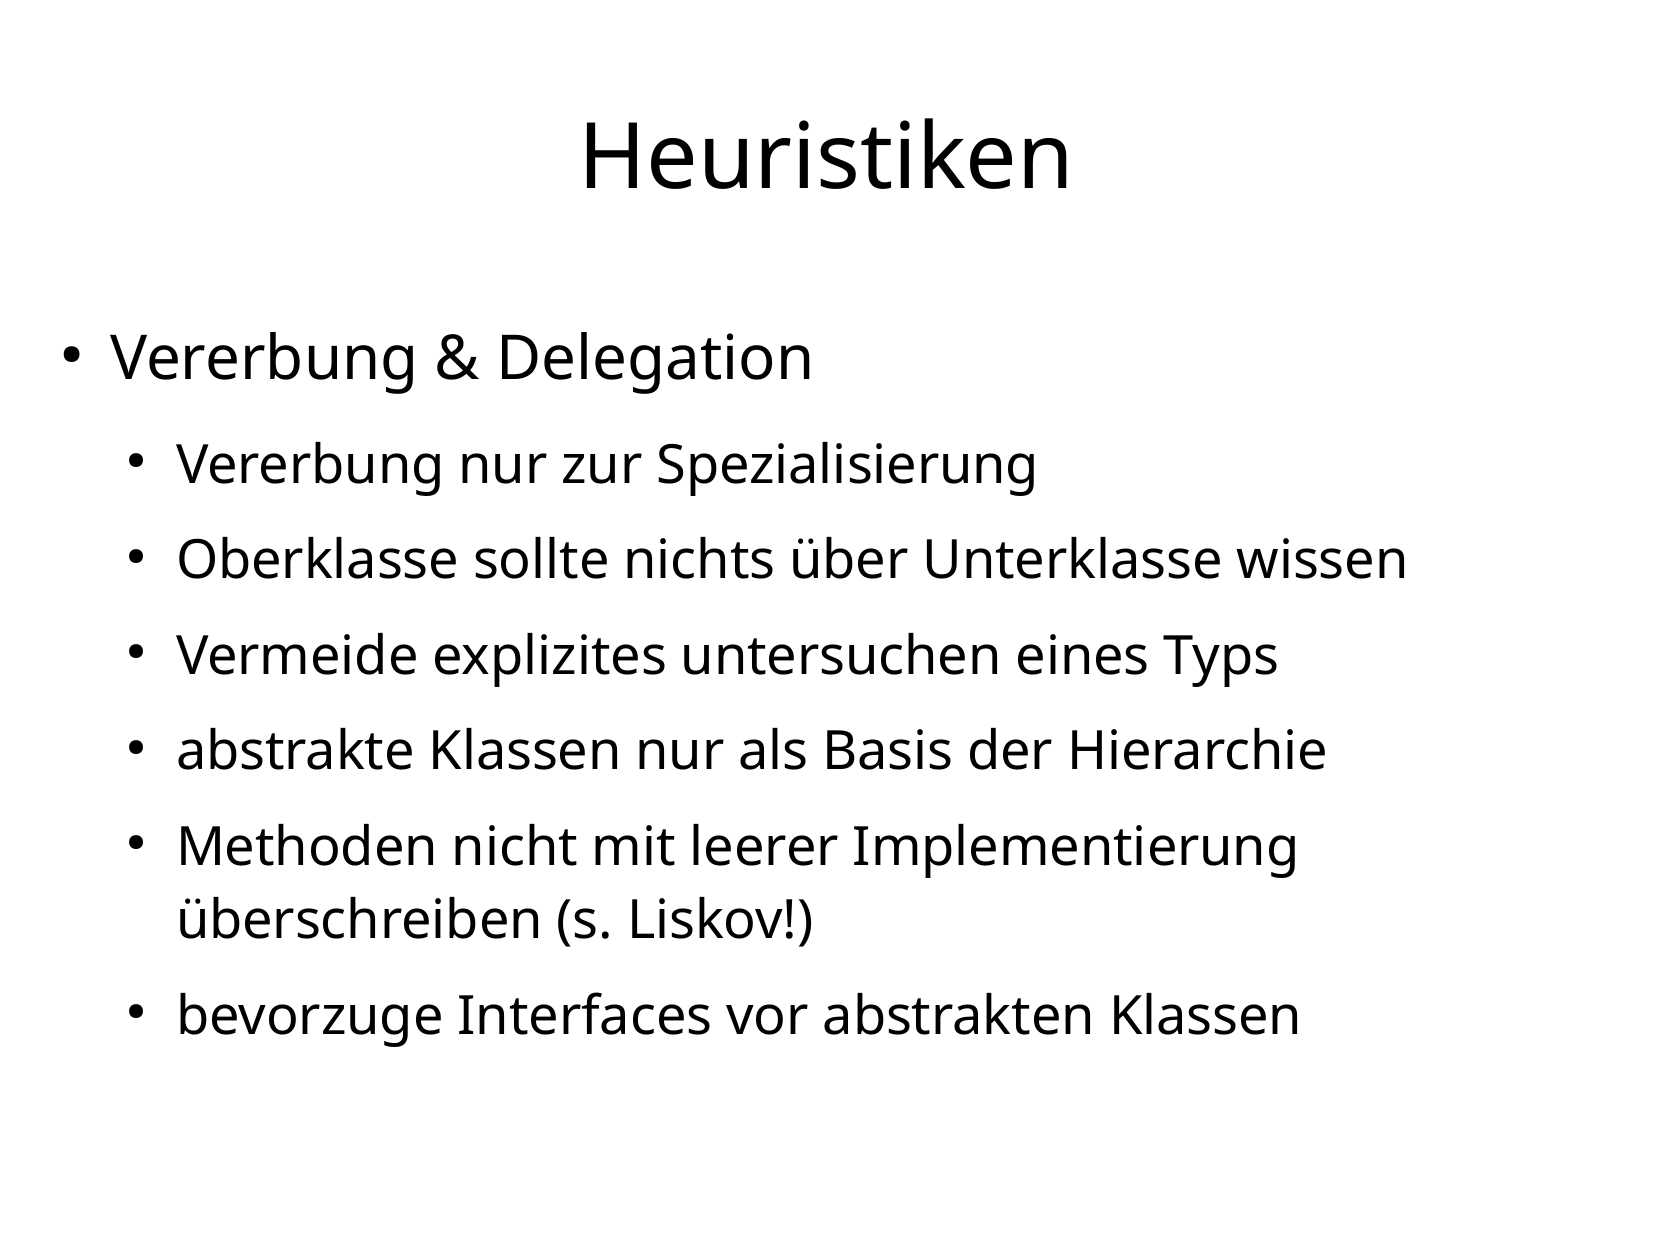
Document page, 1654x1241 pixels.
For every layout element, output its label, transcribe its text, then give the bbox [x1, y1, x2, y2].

list Vererbung & Delegation Vererbung nur zur Spezialisierung Oberklasse sollte nichts über Unterklasse wissen Vermeide explizites untersuchen eines Typs abstrakte Klassen nur als Basis der Hierarchie Methoden nicht mit leerer Implementierung überschreiben (s. Liskov!) bevorzuge Interfaces vor abstrakten Klassen [44, 313, 1610, 1057]
title Heuristiken [82, 56, 1571, 250]
